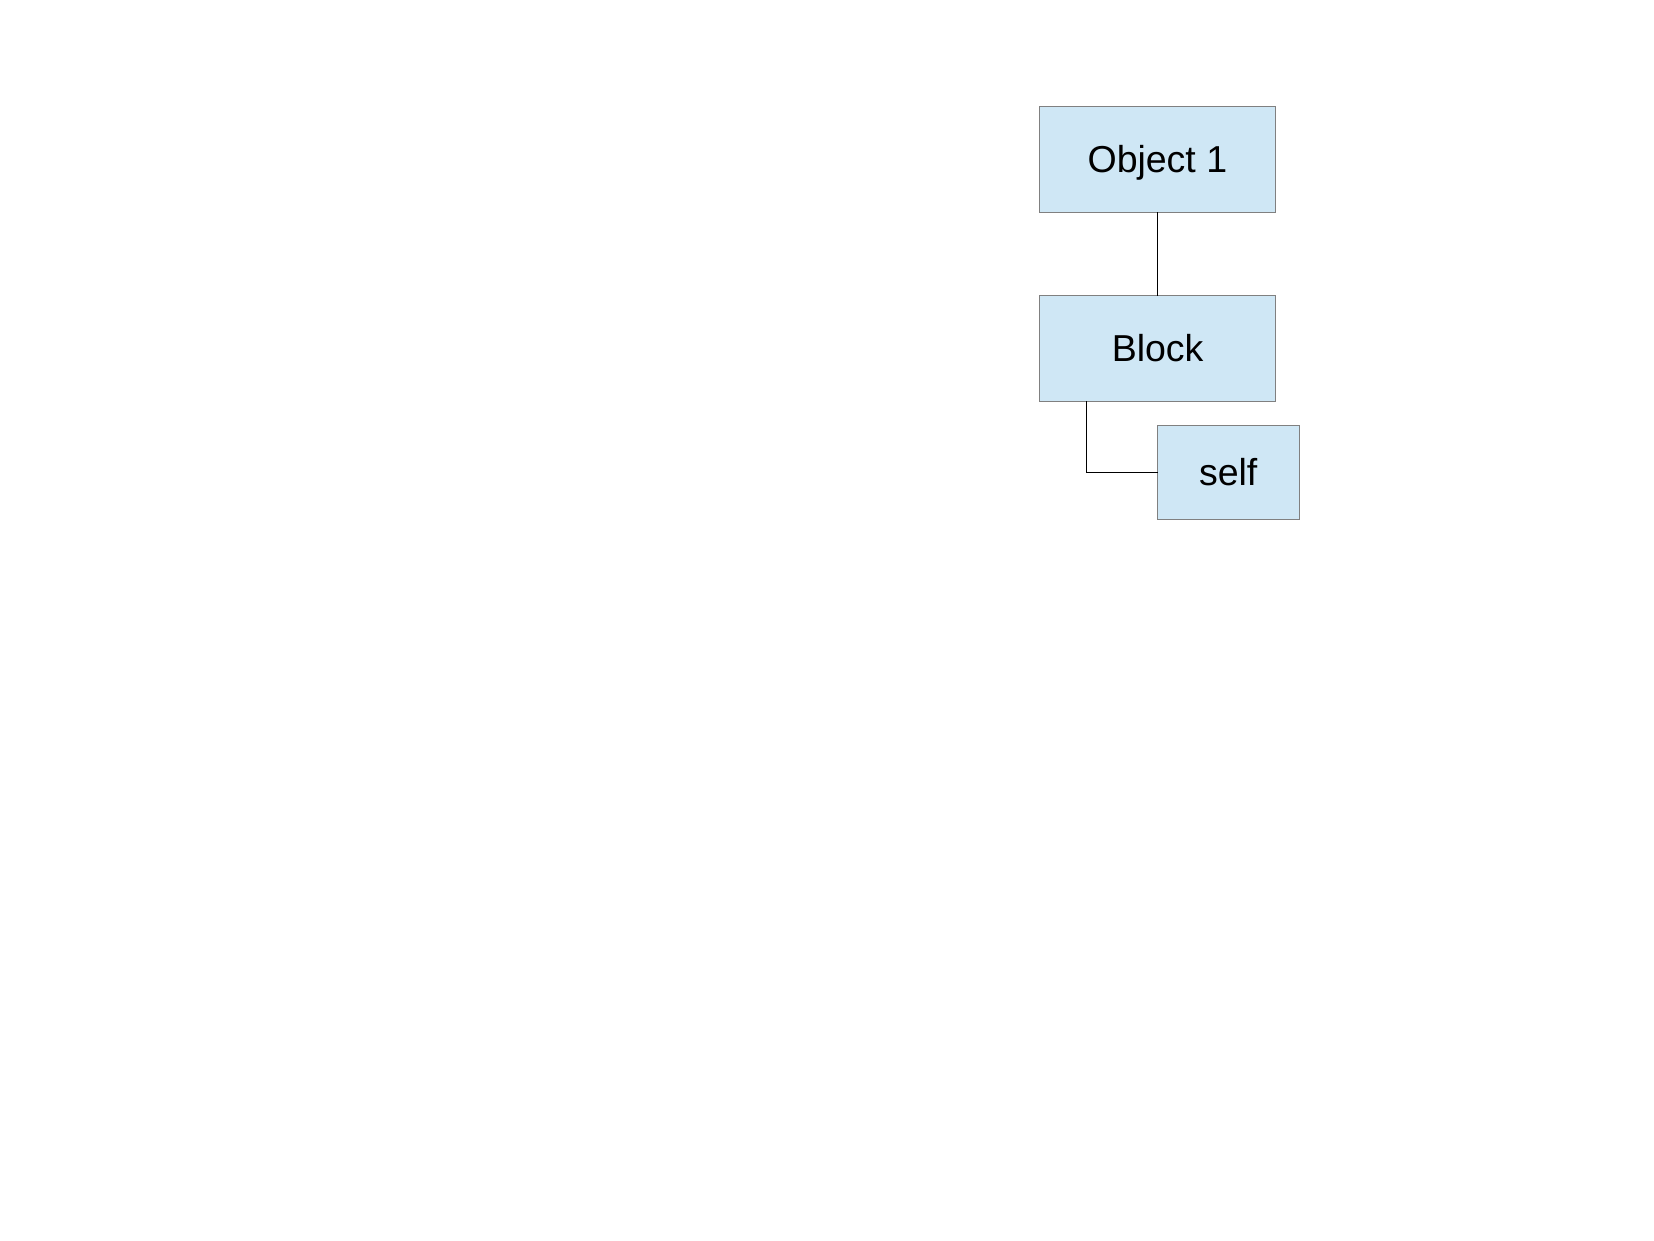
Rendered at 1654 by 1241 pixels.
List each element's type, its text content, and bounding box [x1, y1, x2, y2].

text_box Object 1 [1039, 106, 1276, 213]
text_box Block [1039, 295, 1276, 402]
text_box self [1157, 425, 1300, 520]
